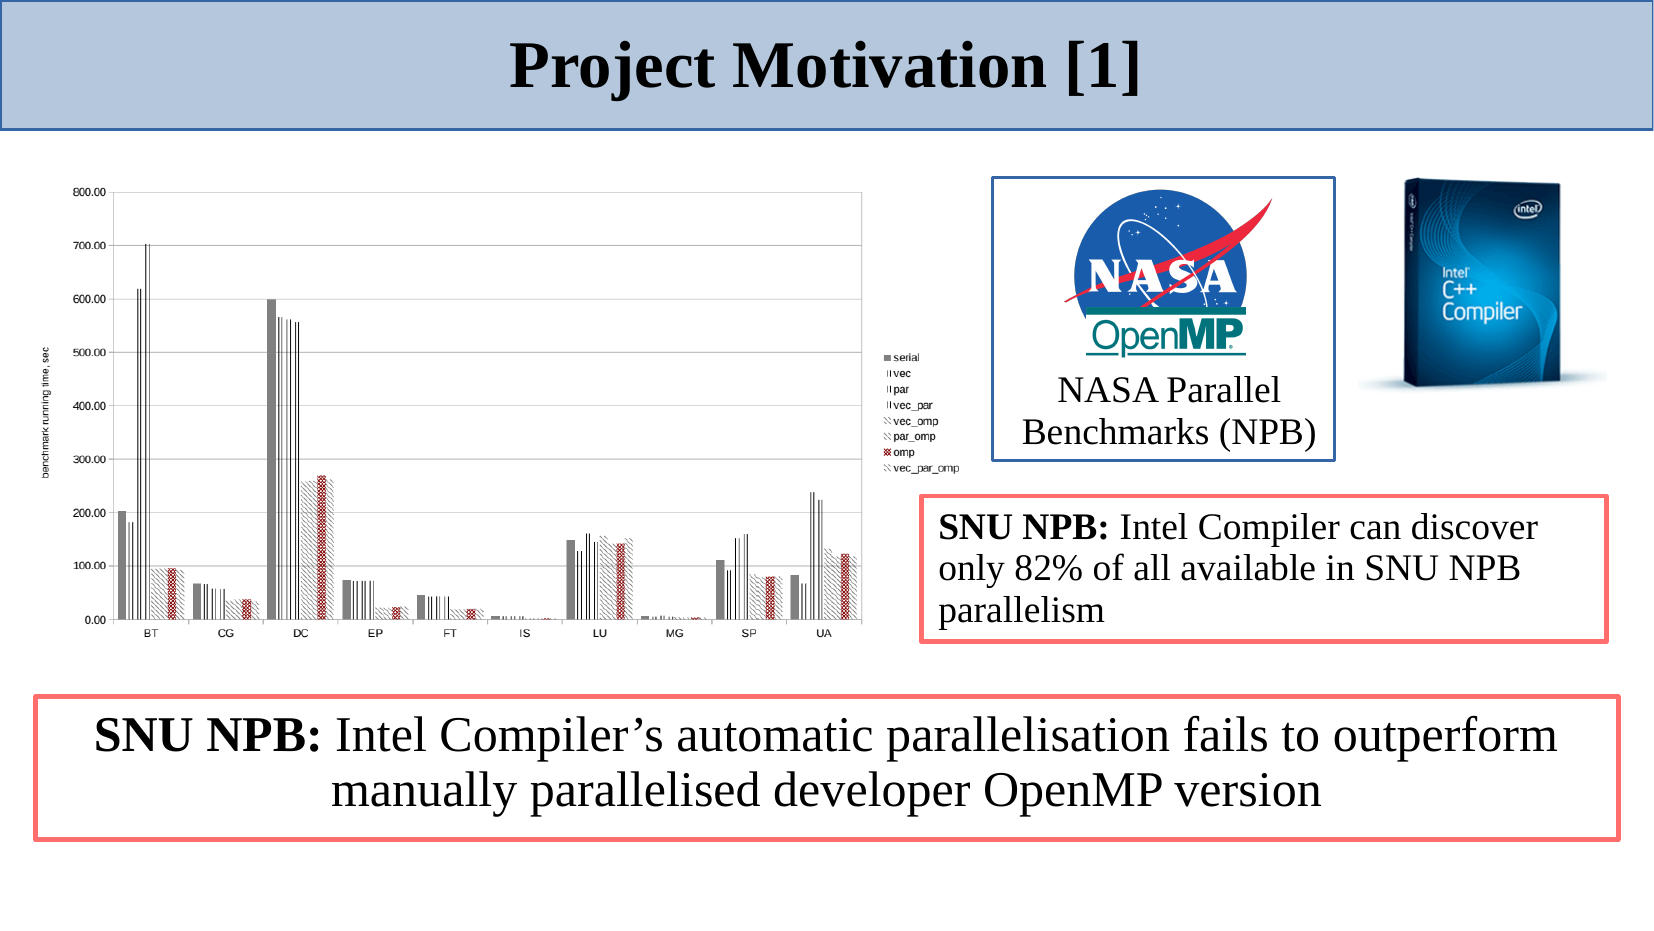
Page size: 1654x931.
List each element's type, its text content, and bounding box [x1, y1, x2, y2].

title Project Motivation [1] [0, 0, 1654, 130]
text_box NASA Parallel Benchmarks (NPB) [1336, 361, 1347, 461]
picture [1062, 188, 1274, 364]
picture [1358, 177, 1607, 395]
text_box SNU NPB: Intel Compiler can discover only 82% of all available in SNU NPB parallelism [921, 496, 1607, 642]
text_box NASA Parallel Benchmarks (NPB) [994, 361, 1333, 459]
text_box SNU NPB: Intel Compiler’s automatic parallelisation fails to outperform manually parallelised developer OpenMP version [35, 696, 1619, 840]
picture [22, 177, 969, 650]
